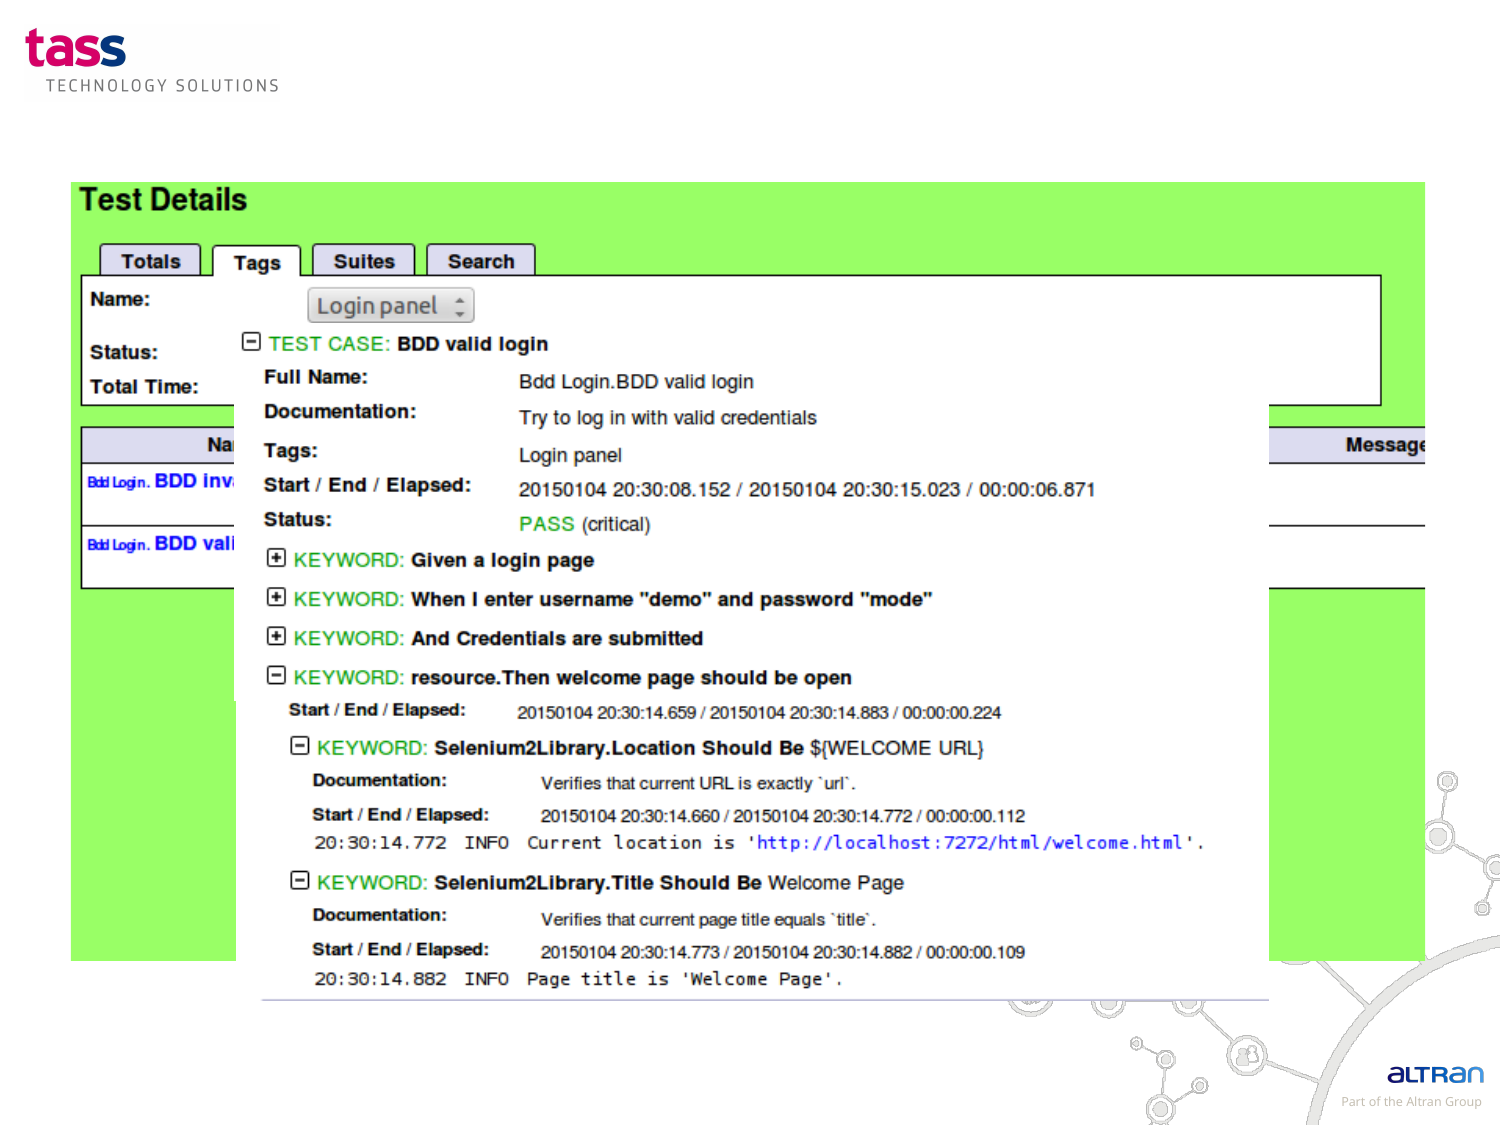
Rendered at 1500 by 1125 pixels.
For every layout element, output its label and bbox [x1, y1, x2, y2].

picture [24, 24, 280, 102]
picture [70, 182, 1426, 1125]
picture [1385, 1064, 1485, 1087]
